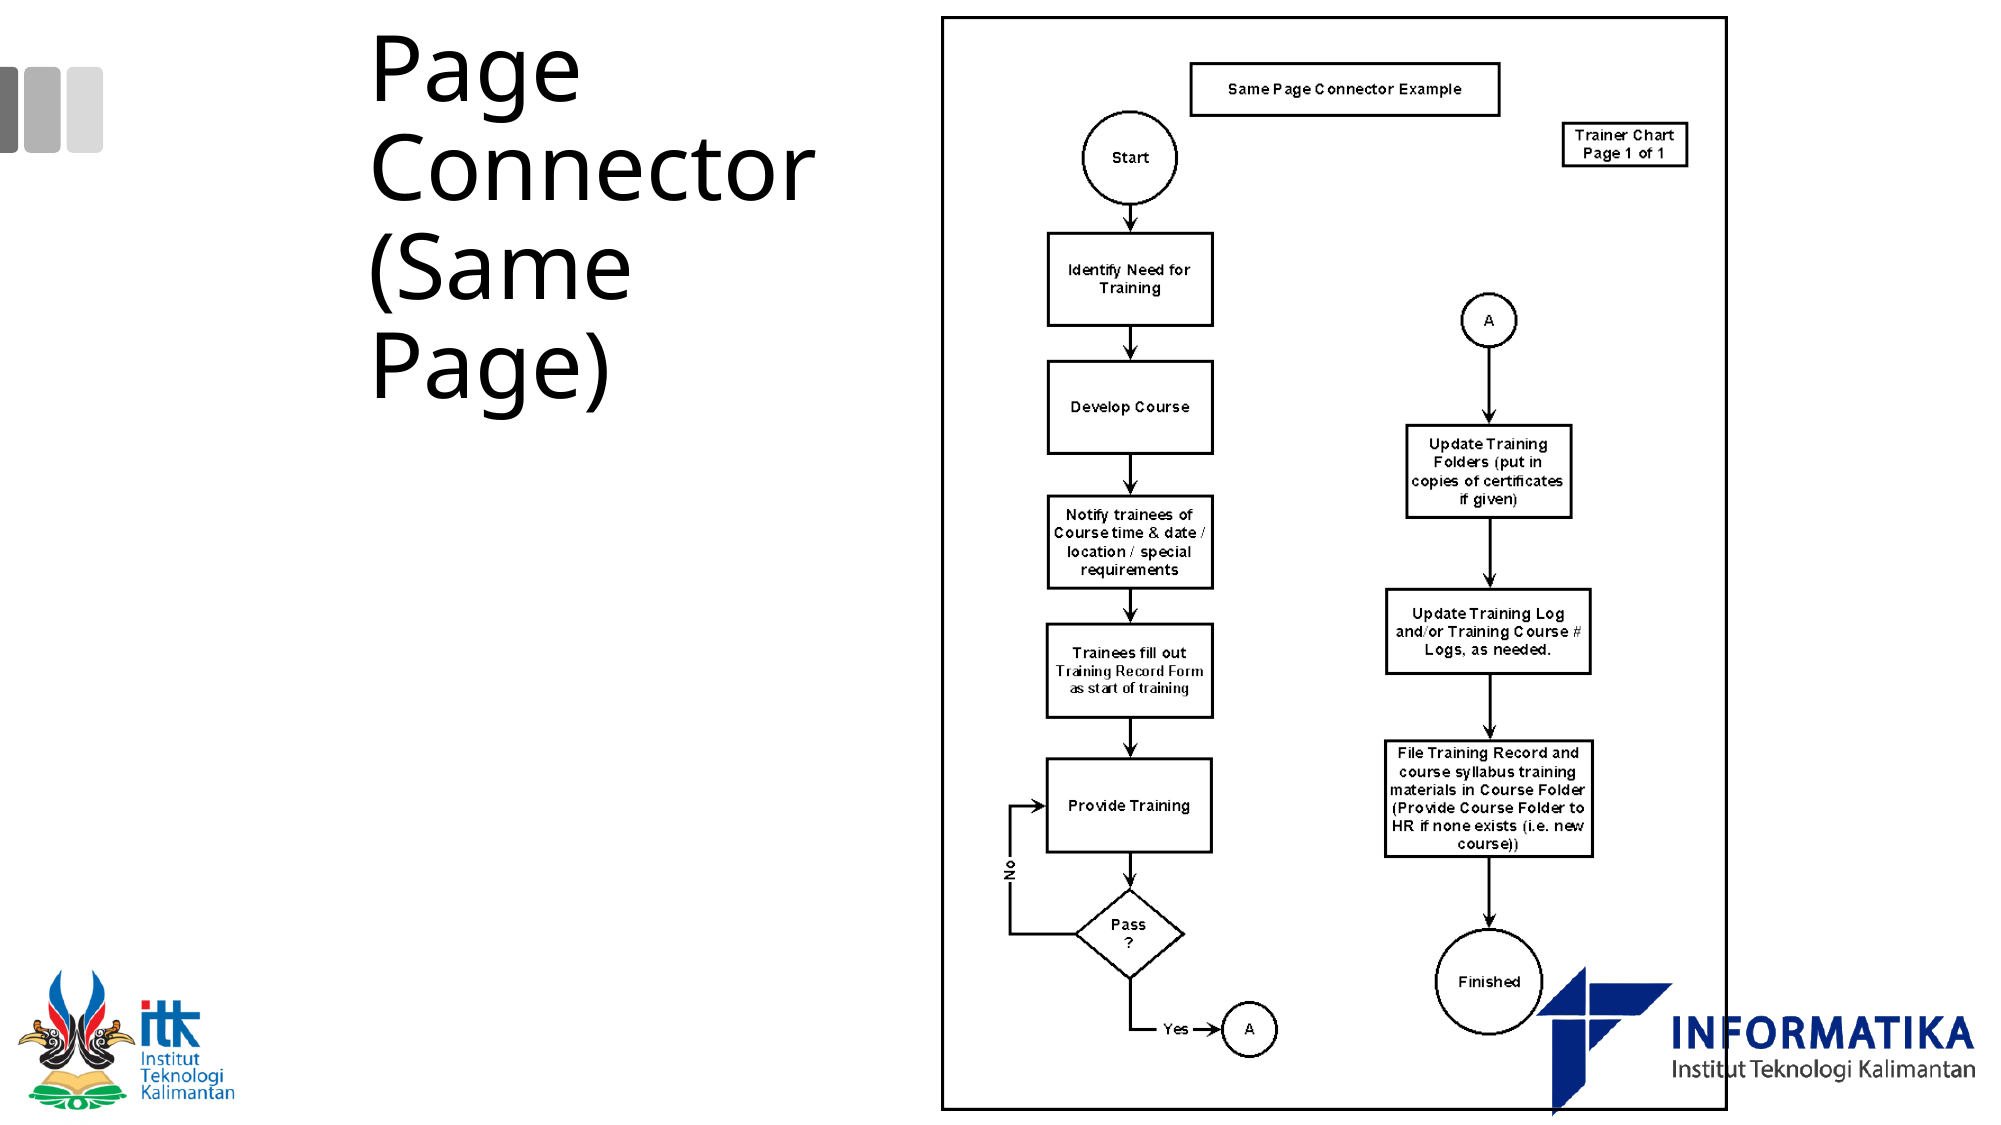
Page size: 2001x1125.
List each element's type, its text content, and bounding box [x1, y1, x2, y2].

picture [941, 16, 1976, 1118]
picture [0, 935, 253, 1125]
title Page Connector (Same Page) [353, 59, 907, 382]
